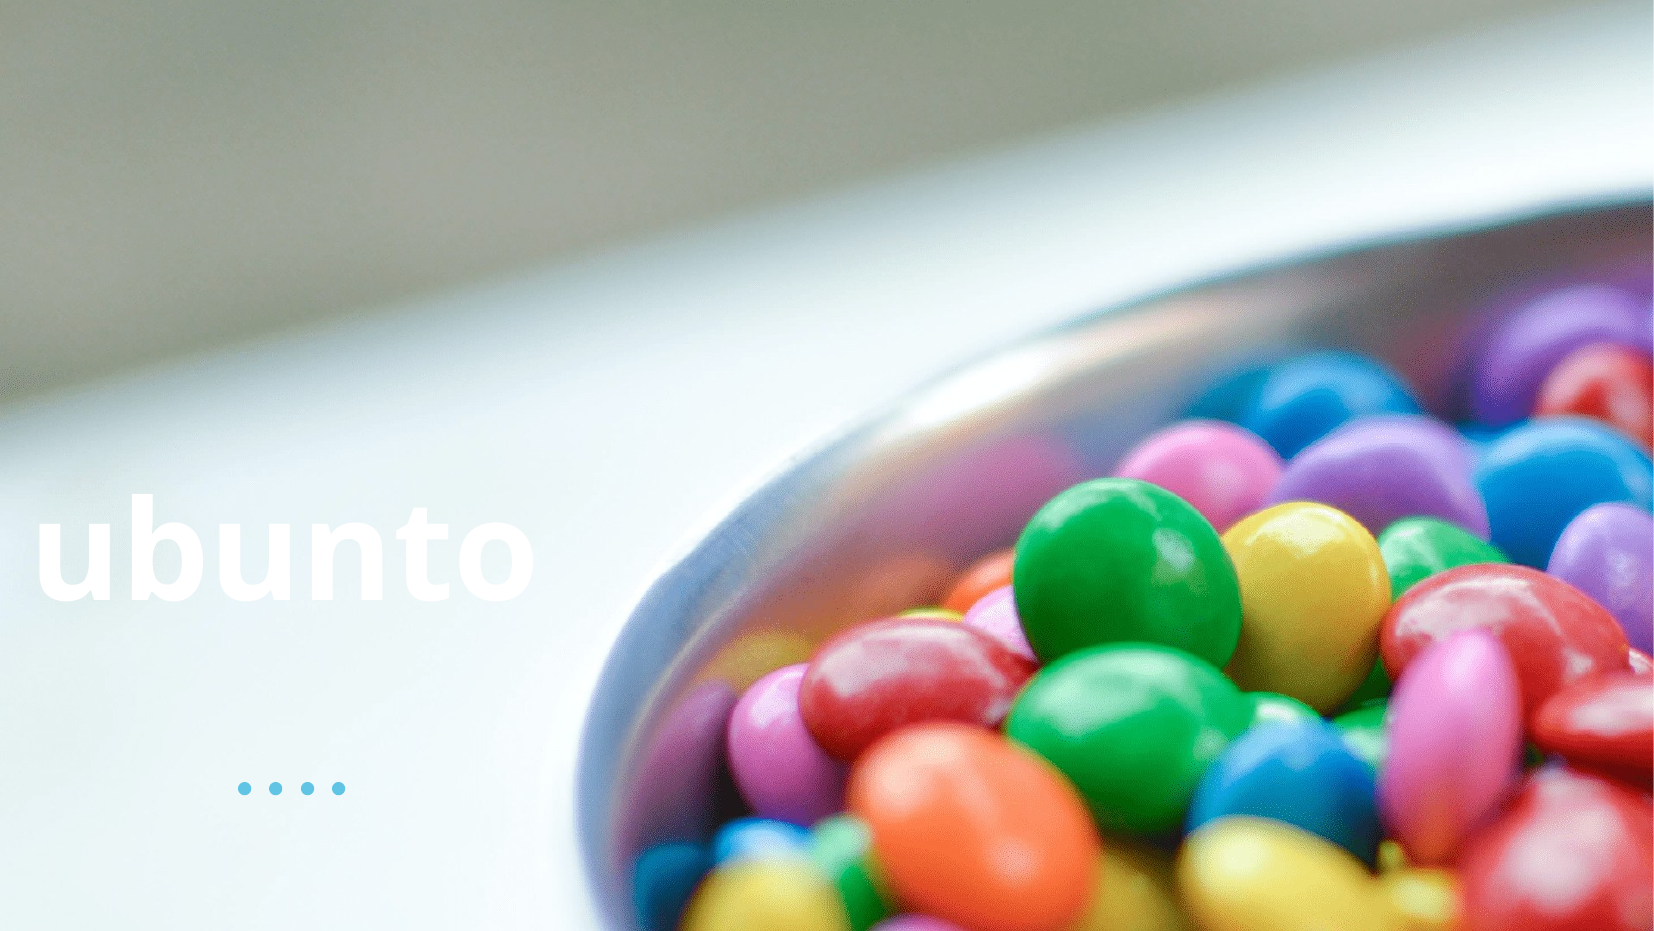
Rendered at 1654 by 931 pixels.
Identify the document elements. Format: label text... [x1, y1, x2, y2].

text_box [332, 782, 346, 796]
picture [0, 0, 1654, 931]
title ubunto [29, 383, 674, 709]
text_box [238, 782, 252, 796]
text_box [301, 782, 315, 796]
text_box [269, 782, 283, 796]
